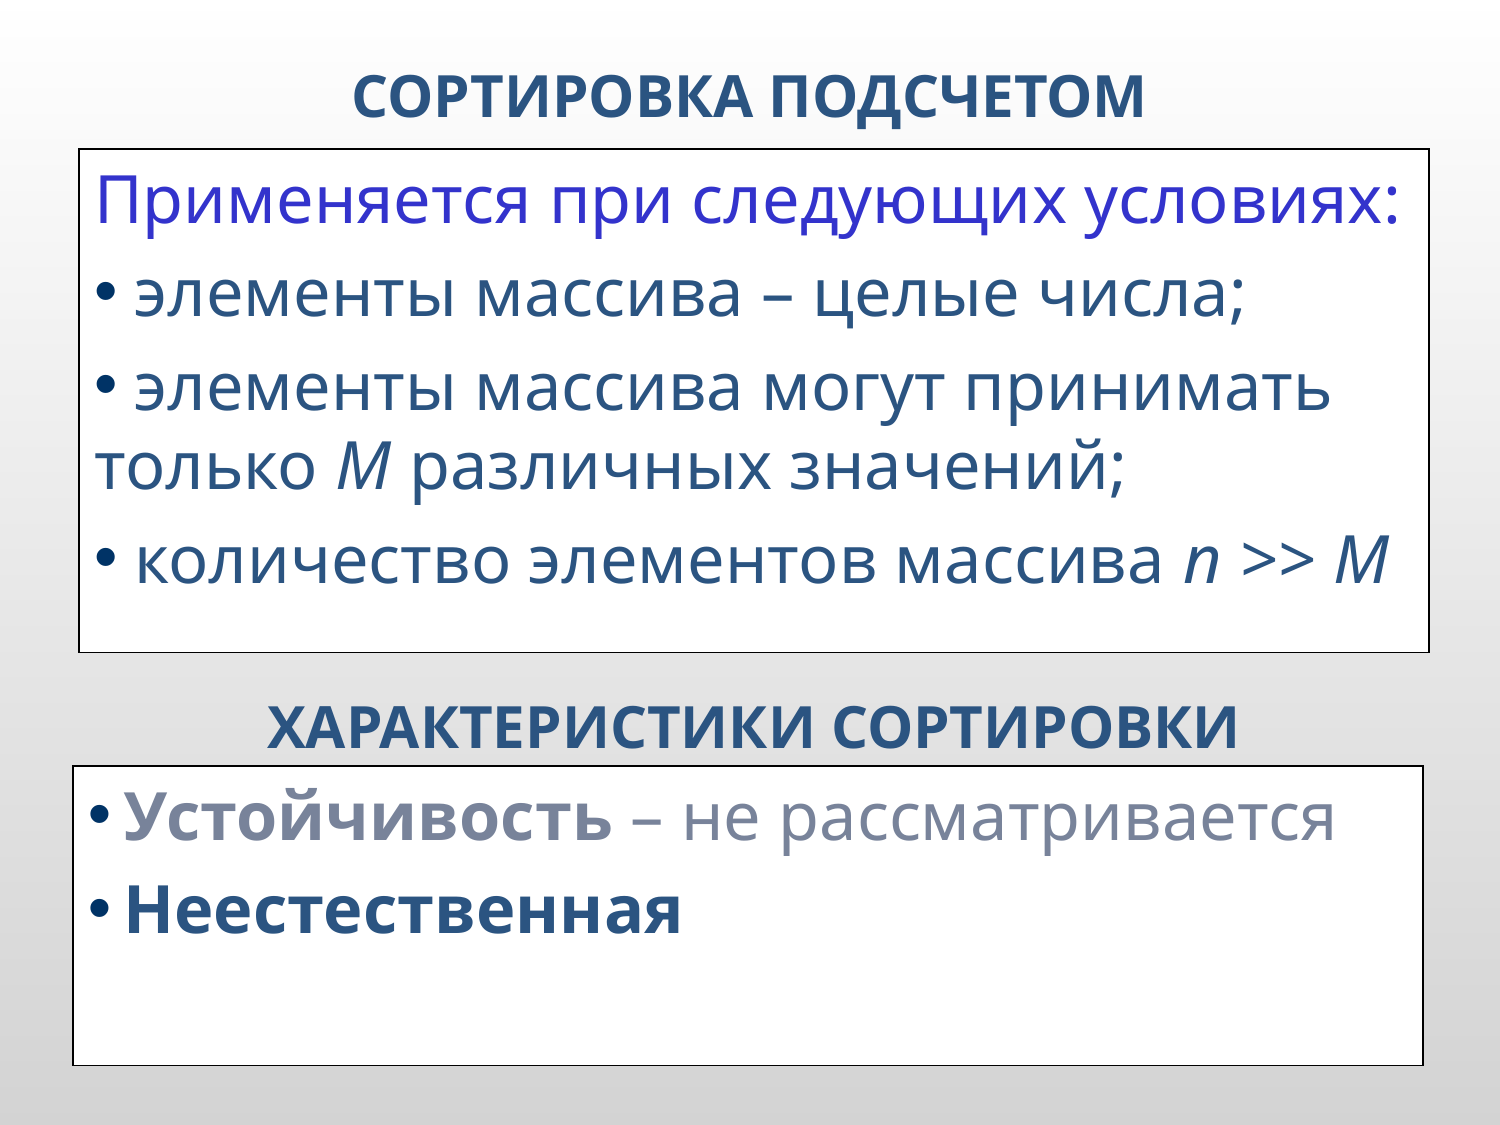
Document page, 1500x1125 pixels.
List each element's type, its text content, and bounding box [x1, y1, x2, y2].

title СОРТИРОВКА ПОДСЧЕТОМ [75, 62, 1425, 126]
text_box Устойчивость – не рассматривается Неестественная [73, 766, 1424, 1066]
list Применяется при следующих условиях: элементы массива – целые числа; элементы массива могут принимать только M различных значений; количество элементов массива n >> M [79, 149, 1430, 653]
text_box ХАРАКТЕРИСТИКИ СОРТИРОВКИ [79, 688, 1430, 763]
